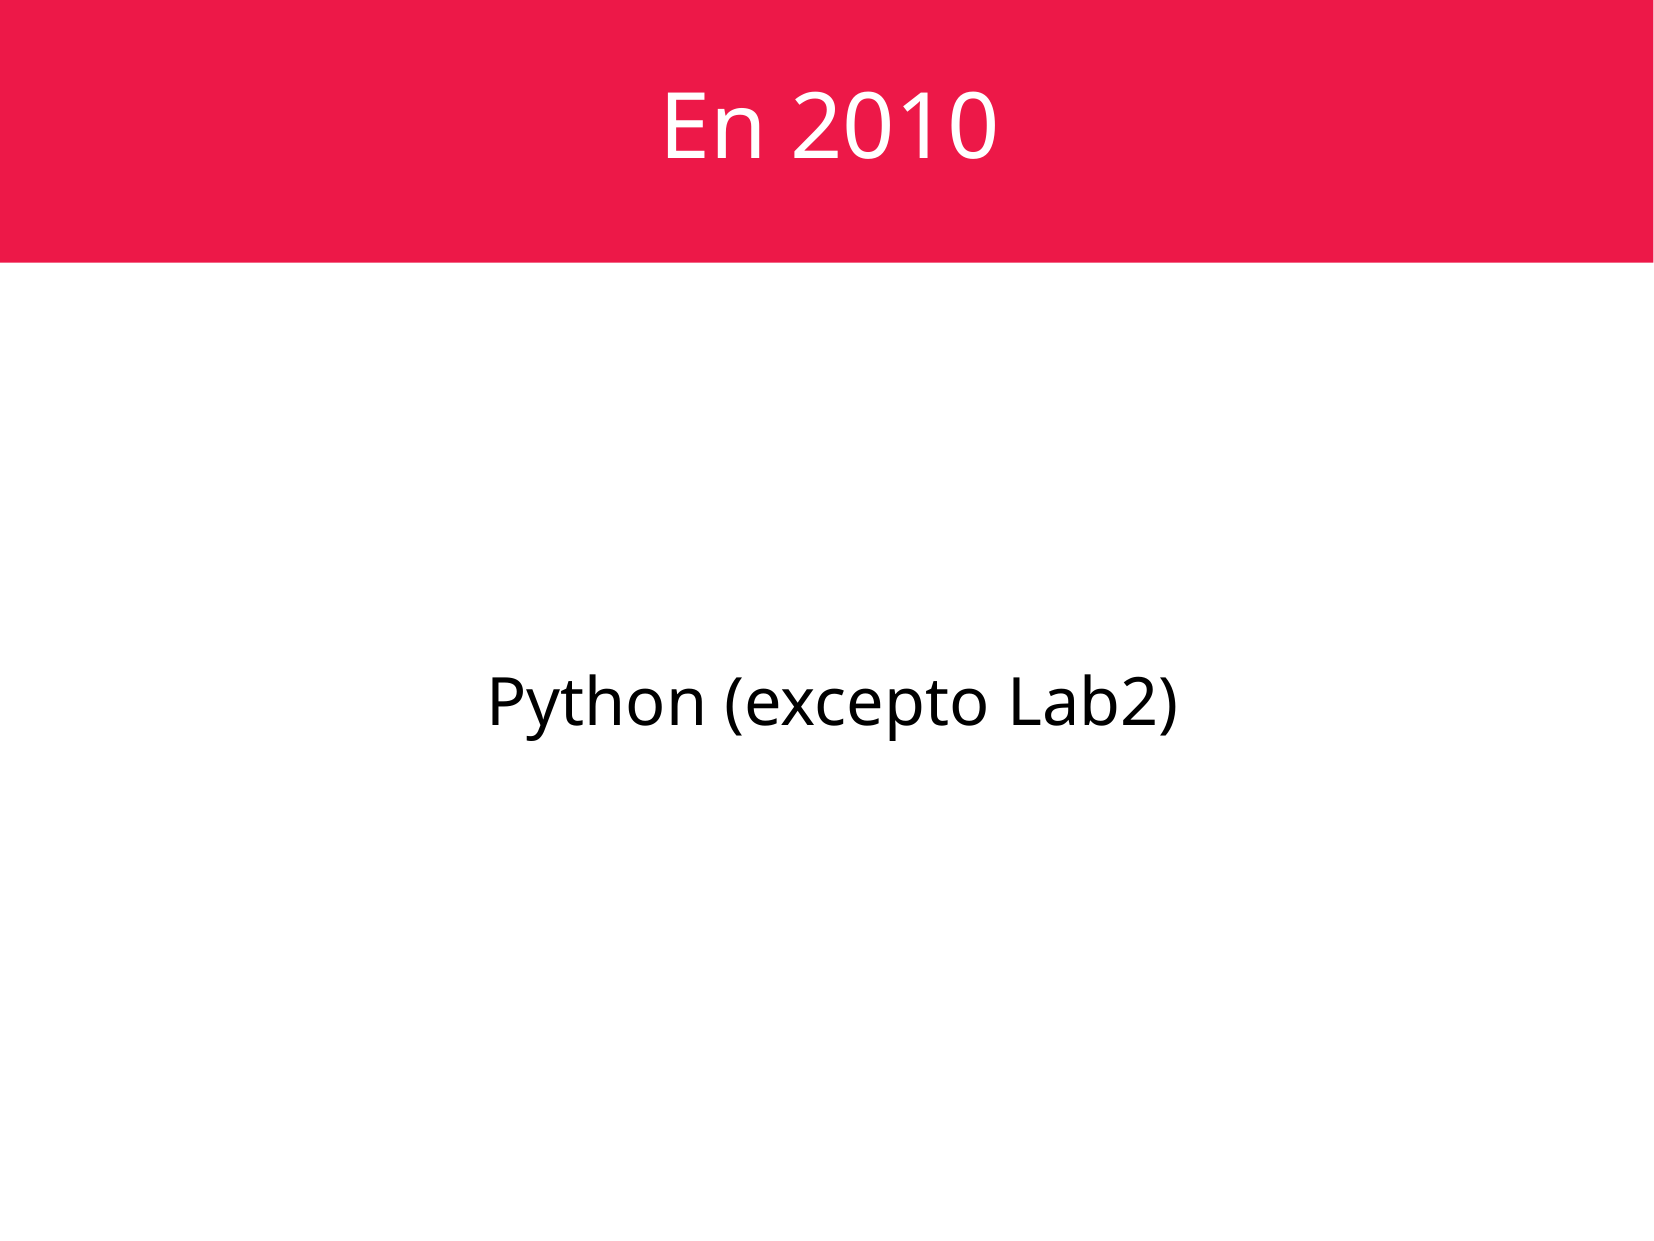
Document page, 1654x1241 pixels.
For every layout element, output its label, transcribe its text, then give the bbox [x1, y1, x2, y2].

subtitle Python (excepto Lab2) [53, 290, 1613, 1109]
title En 2010 [47, 19, 1613, 228]
